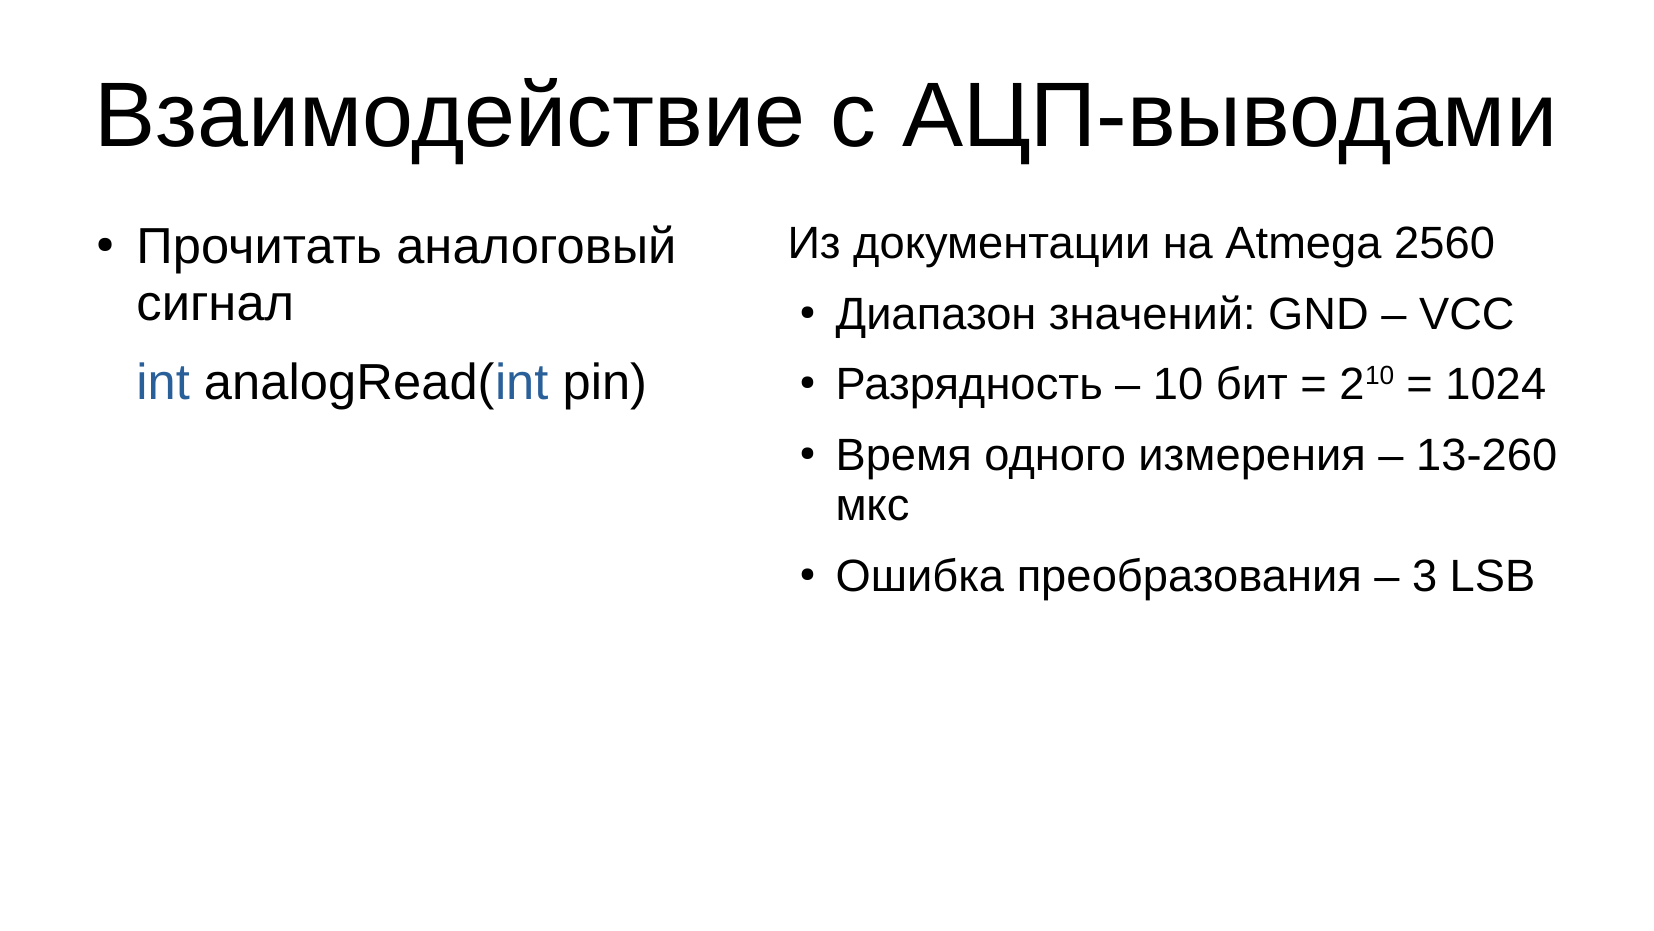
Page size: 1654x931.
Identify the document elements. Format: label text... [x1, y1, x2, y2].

list Прочитать аналоговый сигнал int analogRead(int pin) [82, 217, 713, 413]
title Взаимодействие с АЦП-выводами [82, 12, 1571, 218]
list Из документации на Atmega 2560 Диапазон значений: GND – VCC Разрядность – 10 бит = 210 = 1024 Время одного измерения – 13-260 мкс Ошибка преобразования – 3 LSB [787, 217, 1571, 676]
